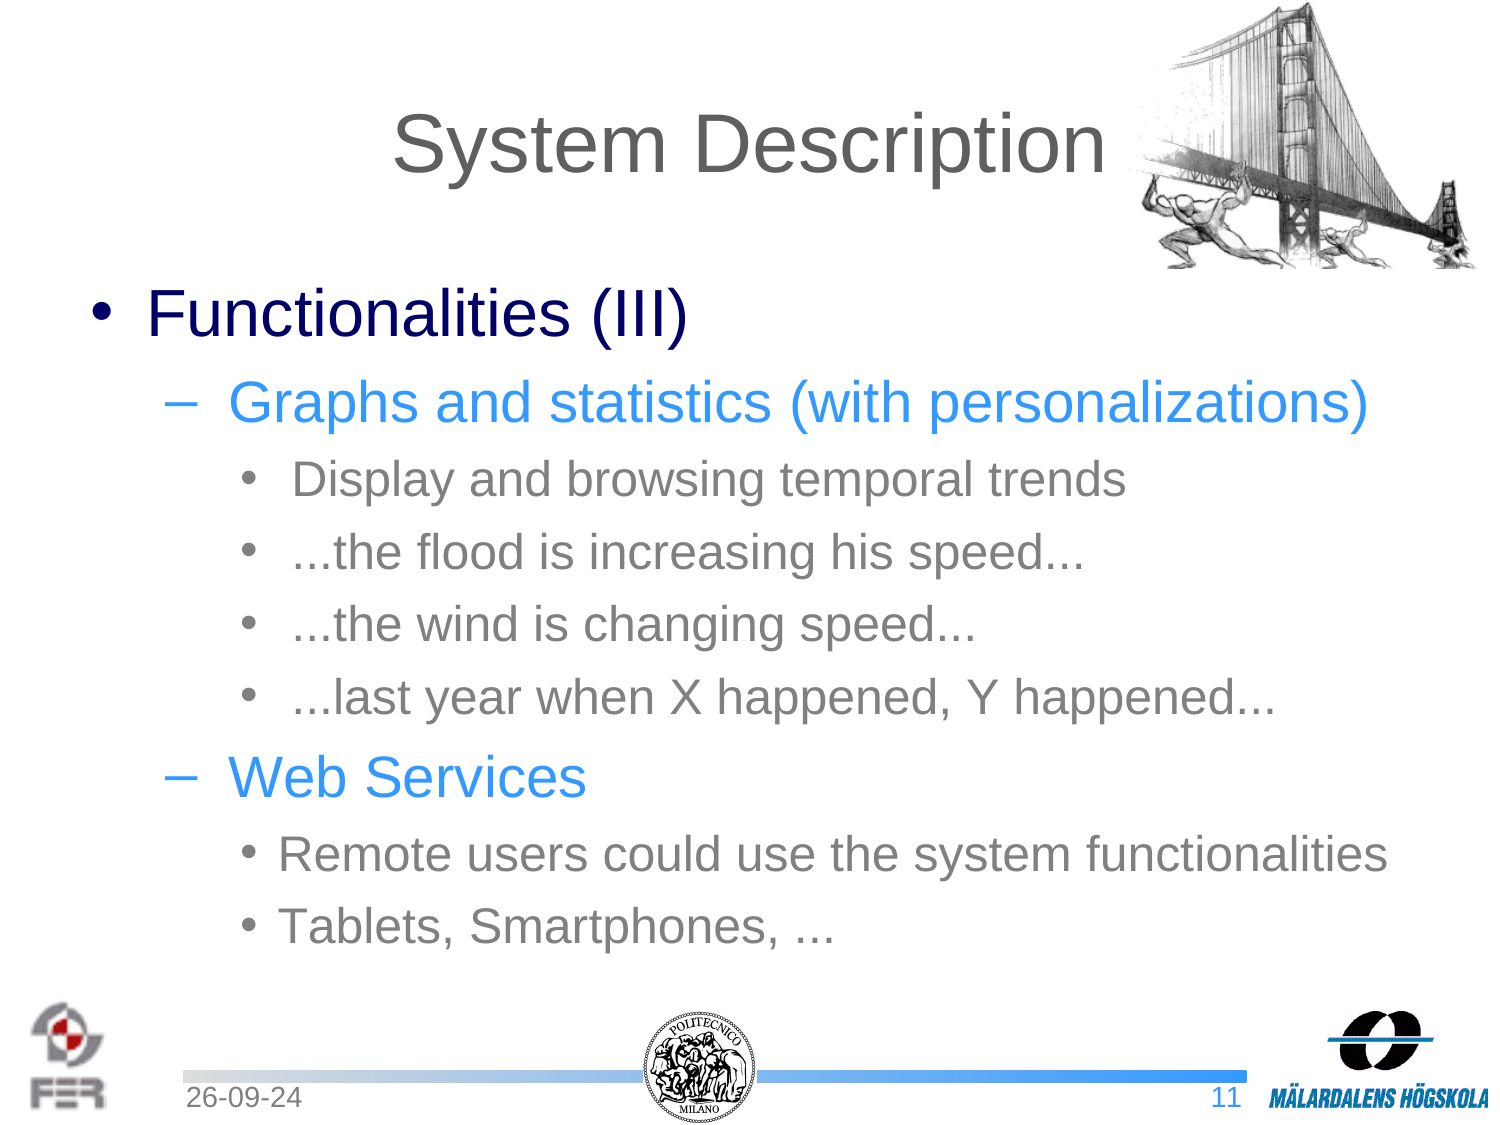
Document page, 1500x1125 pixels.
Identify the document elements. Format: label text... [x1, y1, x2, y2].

list Functionalities (III) Graphs and statistics (with personalizations) Display and browsing temporal trends ...the flood is increasing his speed... ...the wind is changing speed... ...last year when X happened, Y happened... Web Services Remote users could use the system functionalities Tablets, Smartphones, ... [75, 262, 1426, 1022]
picture [643, 1022, 757, 1123]
picture [1368, 1093, 1374, 1104]
text_box 13-10-23 [171, 1070, 396, 1114]
picture [29, 987, 107, 1125]
picture [1454, 1091, 1459, 1108]
picture [1435, 1096, 1441, 1104]
picture [1269, 1011, 1488, 1108]
picture [1122, 0, 1477, 269]
title System Description [75, 45, 1122, 233]
text_box <numero> [1186, 1070, 1258, 1114]
